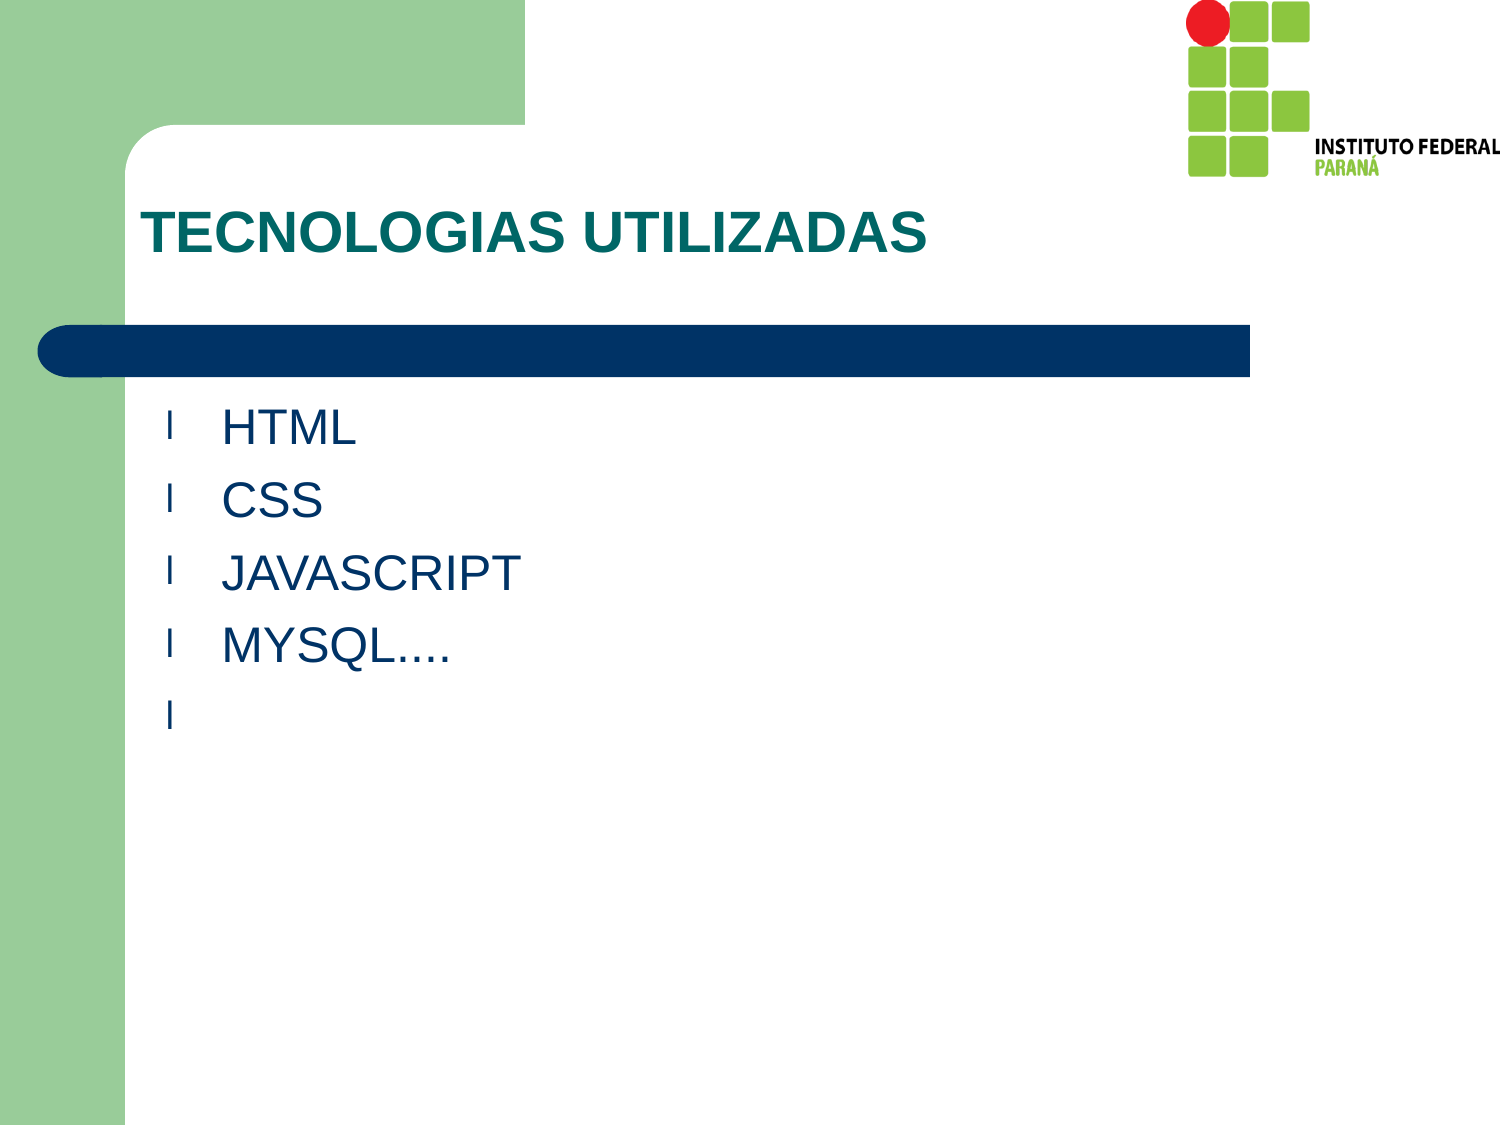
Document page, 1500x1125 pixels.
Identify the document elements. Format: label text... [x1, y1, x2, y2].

list HTML CSS JAVASCRIPT MYSQL.... [150, 387, 1463, 1001]
title TECNOLOGIAS UTILIZADAS [125, 125, 1500, 273]
